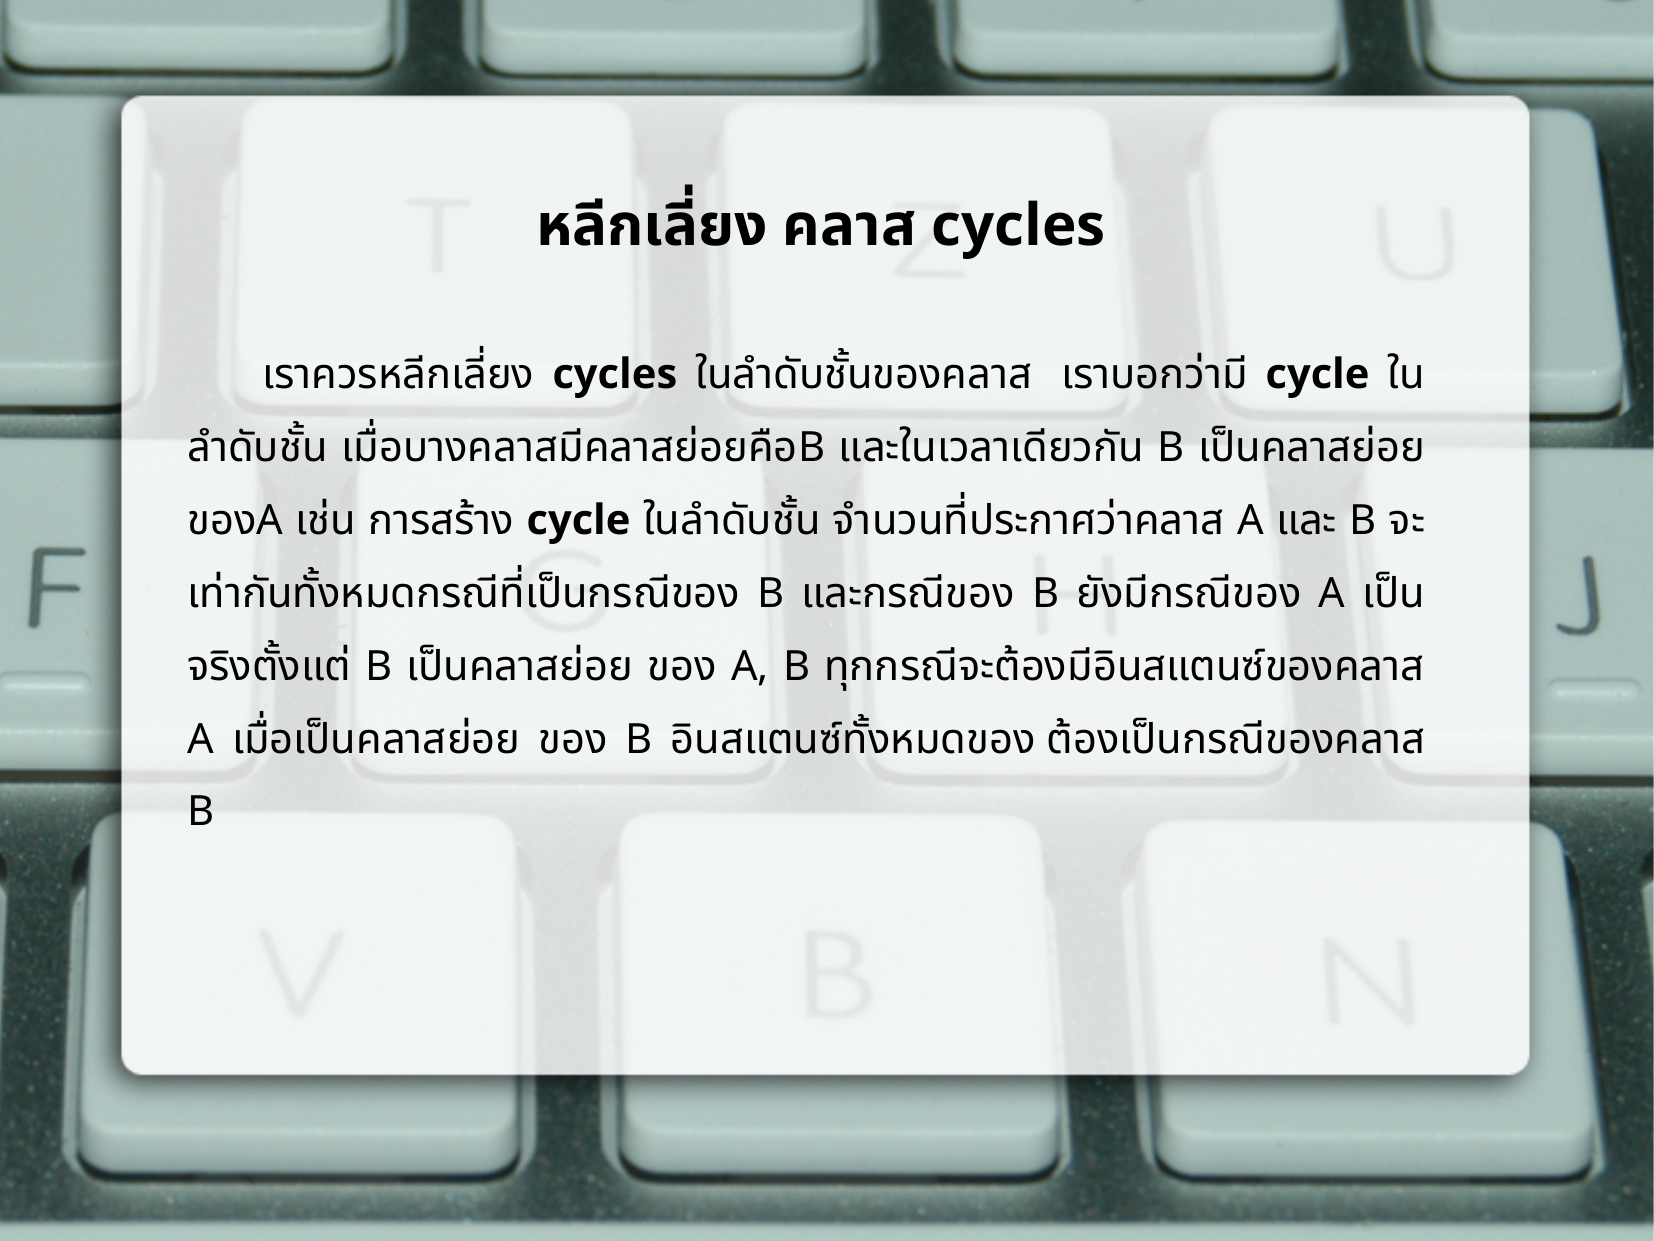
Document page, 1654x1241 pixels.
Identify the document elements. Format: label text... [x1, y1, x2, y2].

title หลีกเลี่ยง คลาส cycles [135, 125, 1506, 318]
picture [0, 0, 1654, 1241]
subtitle เราควรหลีกเลี่ยง cycles ในลำดับชั้นของคลาส เราบอกว่ามี cycle ในลำดับชั้น เมื่อบางคลาสมีคลาสย่อยคือB และในเวลาเดียวกัน B เป็นคลาสย่อยของA เช่น การสร้าง cycle ในลำดับชั้น จำนวนที่ประกาศว่าคลาส A และ B จะเท่ากันทั้งหมดกรณีที่เป็นกรณีของ B และกรณีของ B ยังมีกรณีของ A เป็นจริงตั้งแต่ B เป็นคลาสย่อย ของ A, B ทุกกรณีจะต้องมีอินสแตนซ์ของคลาส A เมื่อเป็นคลาสย่อย ของ B อินสแตนซ์ทั้งหมดของ ต้องเป็นกรณีของคลาส B [187, 337, 1426, 901]
